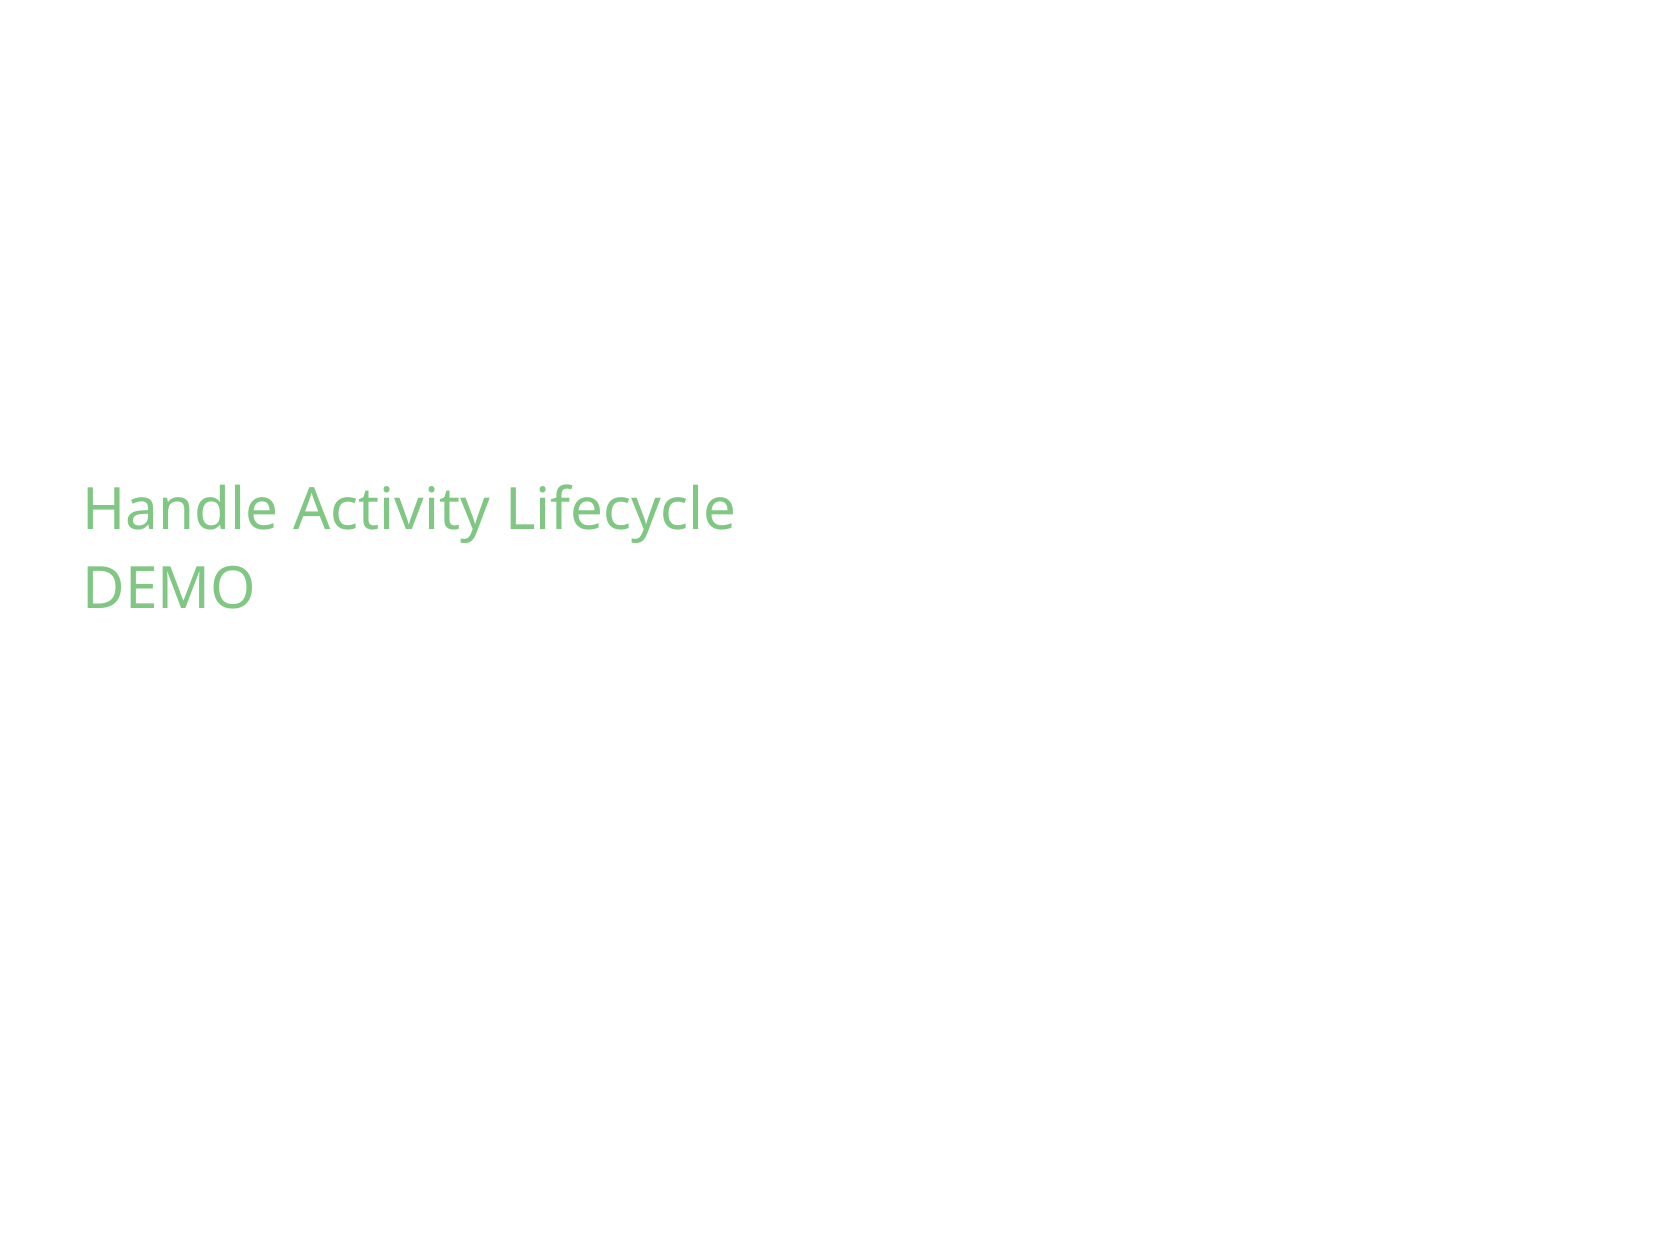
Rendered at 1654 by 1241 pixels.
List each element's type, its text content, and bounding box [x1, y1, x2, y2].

title Handle Activity Lifecycle DEMO [82, 442, 1571, 650]
